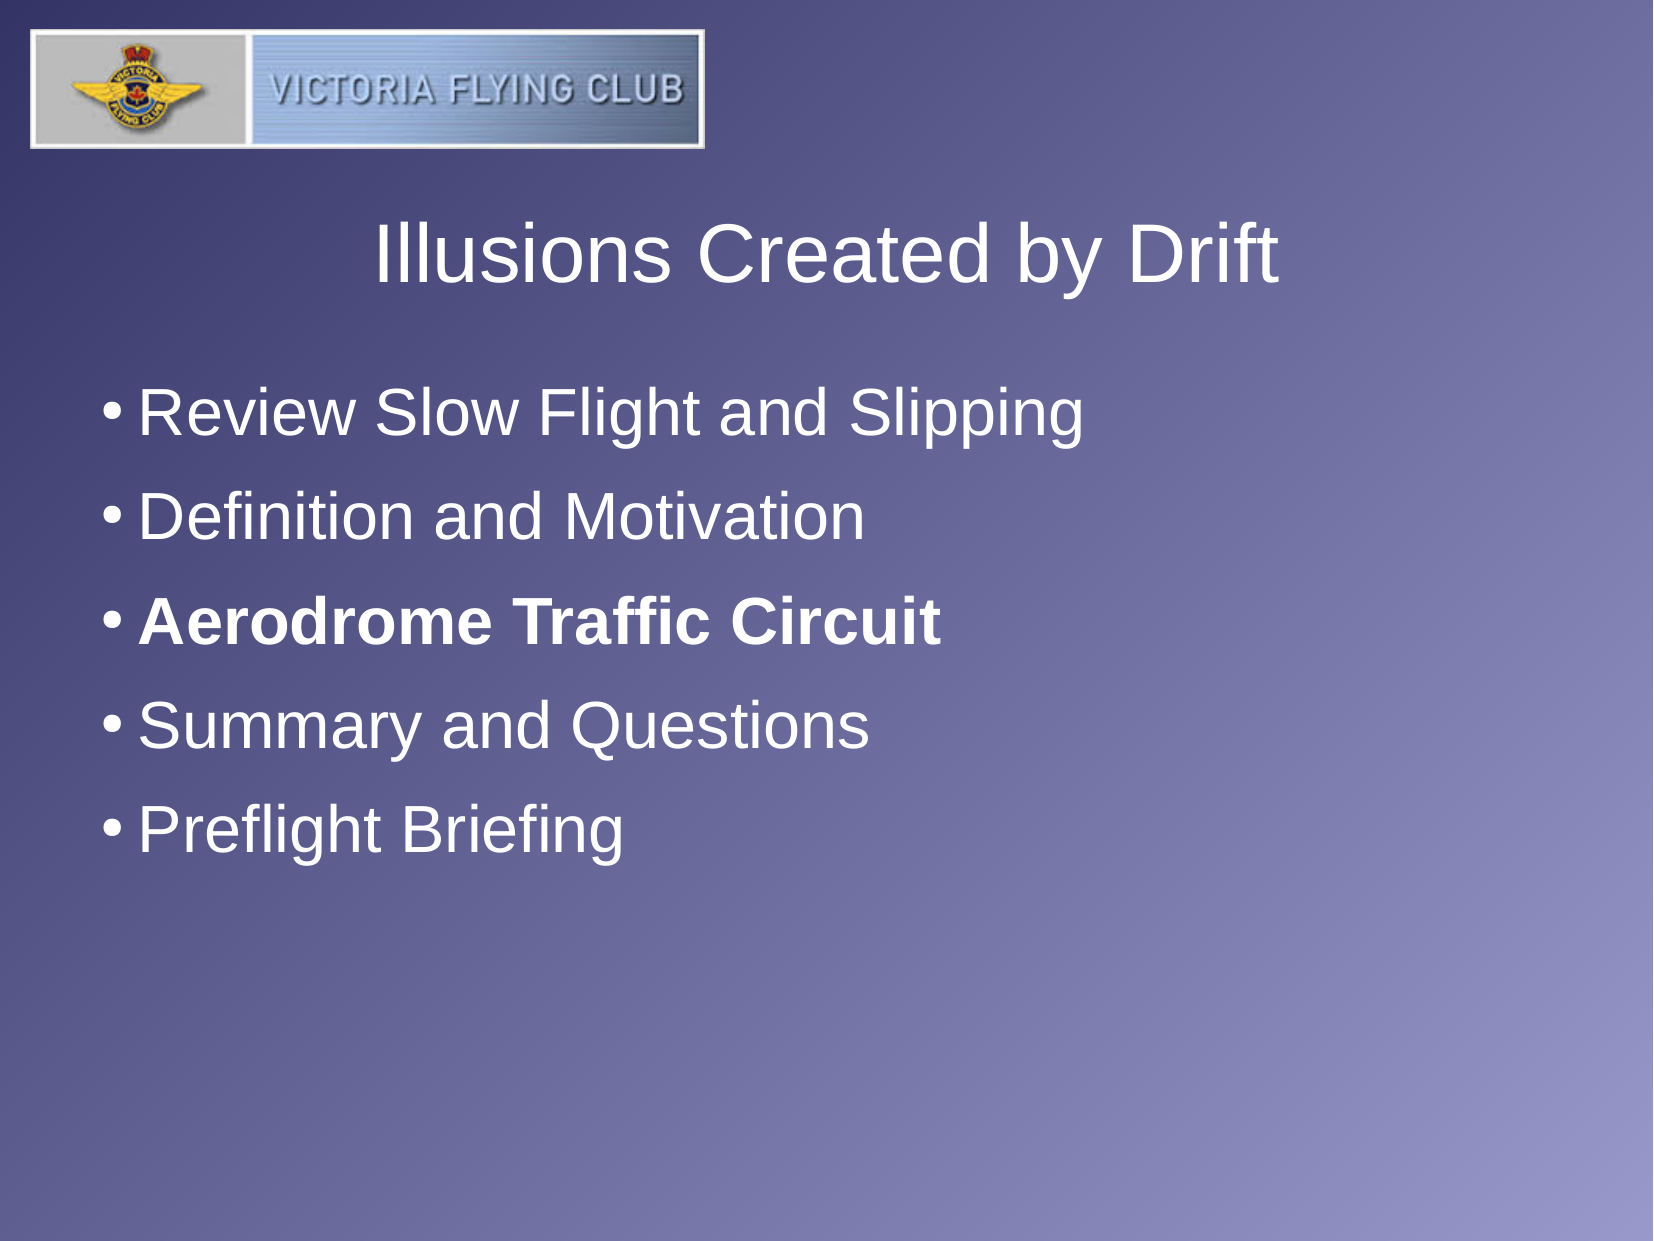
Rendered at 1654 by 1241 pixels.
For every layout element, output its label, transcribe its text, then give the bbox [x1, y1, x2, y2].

title Illusions Created by Drift [82, 150, 1571, 358]
picture [30, 29, 705, 149]
list Review Slow Flight and Slipping Definition and Motivation Aerodrome Traffic Circuit Summary and Questions Preflight Briefing [82, 375, 1571, 1095]
